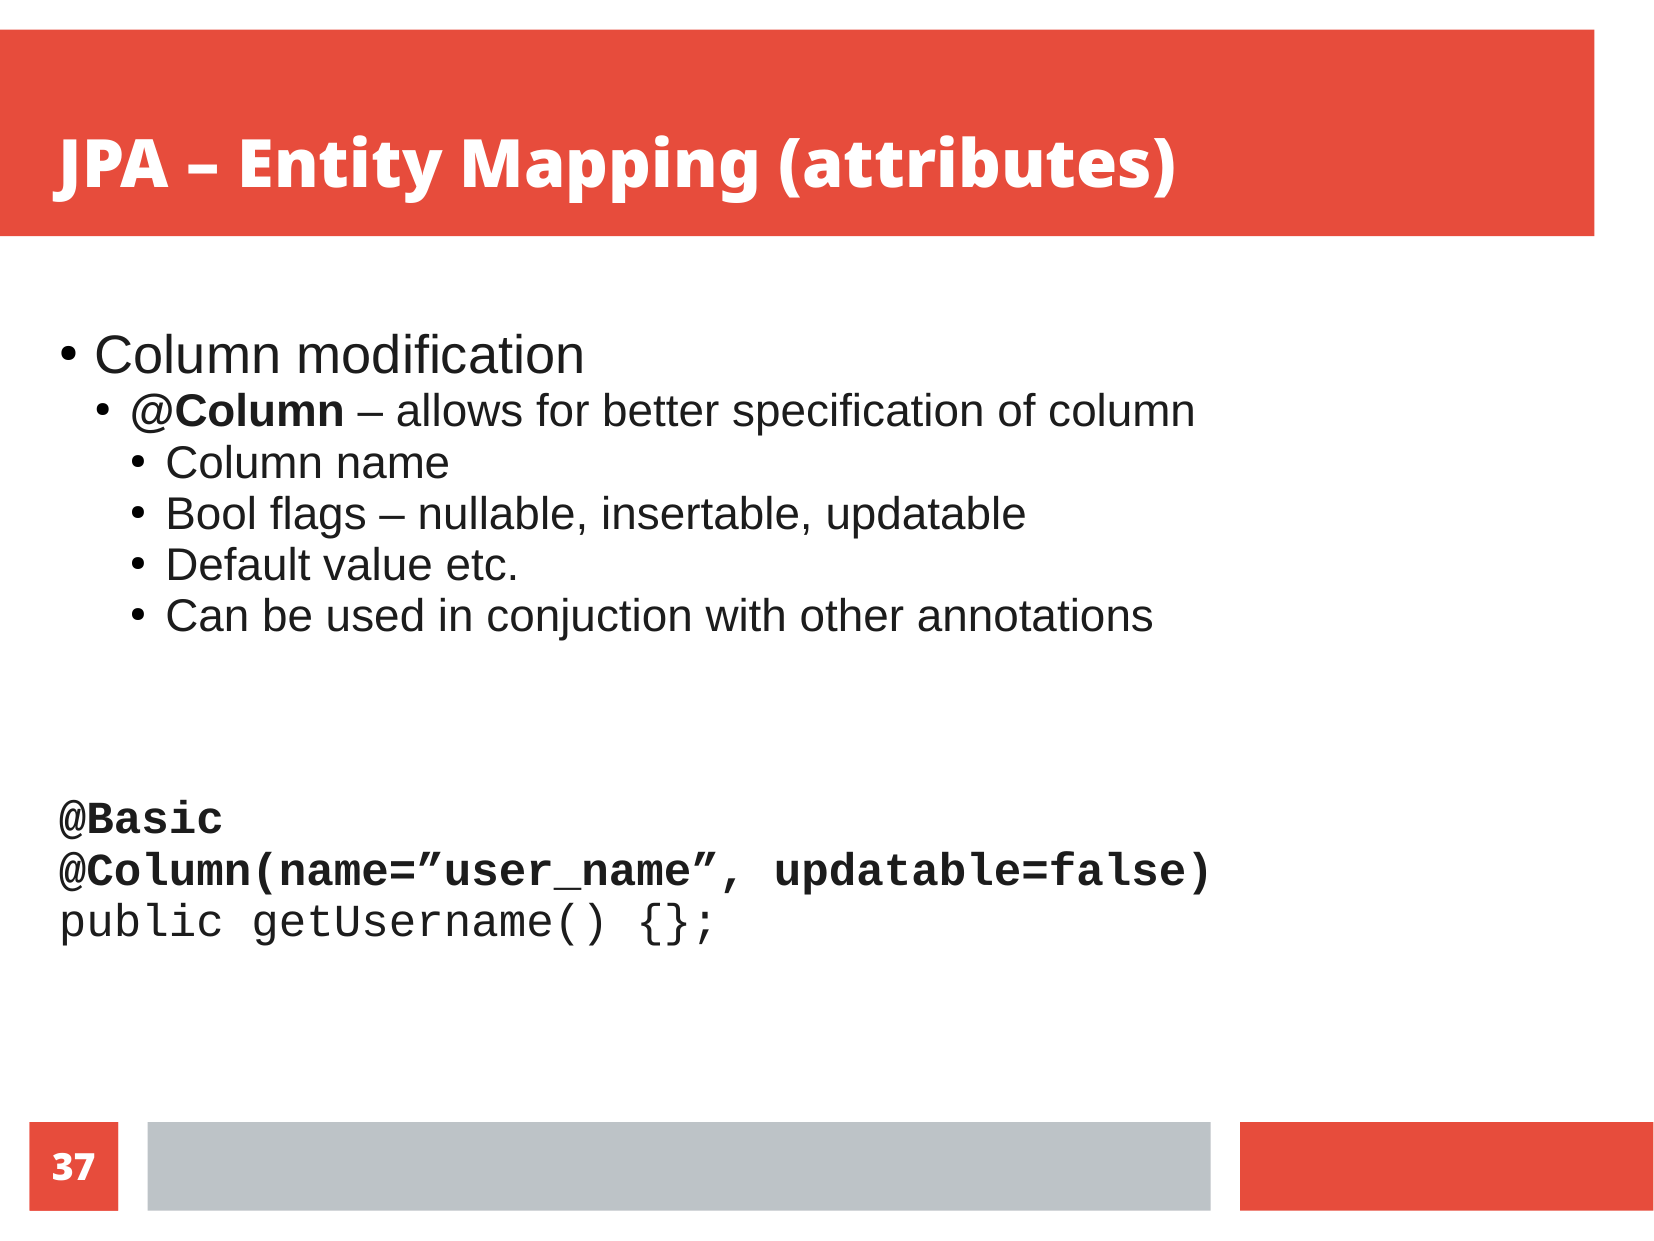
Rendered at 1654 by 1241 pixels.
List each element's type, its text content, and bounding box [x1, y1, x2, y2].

title JPA – Entity Mapping (attributes) [59, 59, 1595, 207]
subtitle Column modification @Column – allows for better specification of column Column name Bool flags – nullable, insertable, updatable Default value etc. Can be used in conjuction with other annotations @Basic @Column(name=”user_name”, updatable=false) public getUsername() {}; [59, 324, 1565, 1093]
